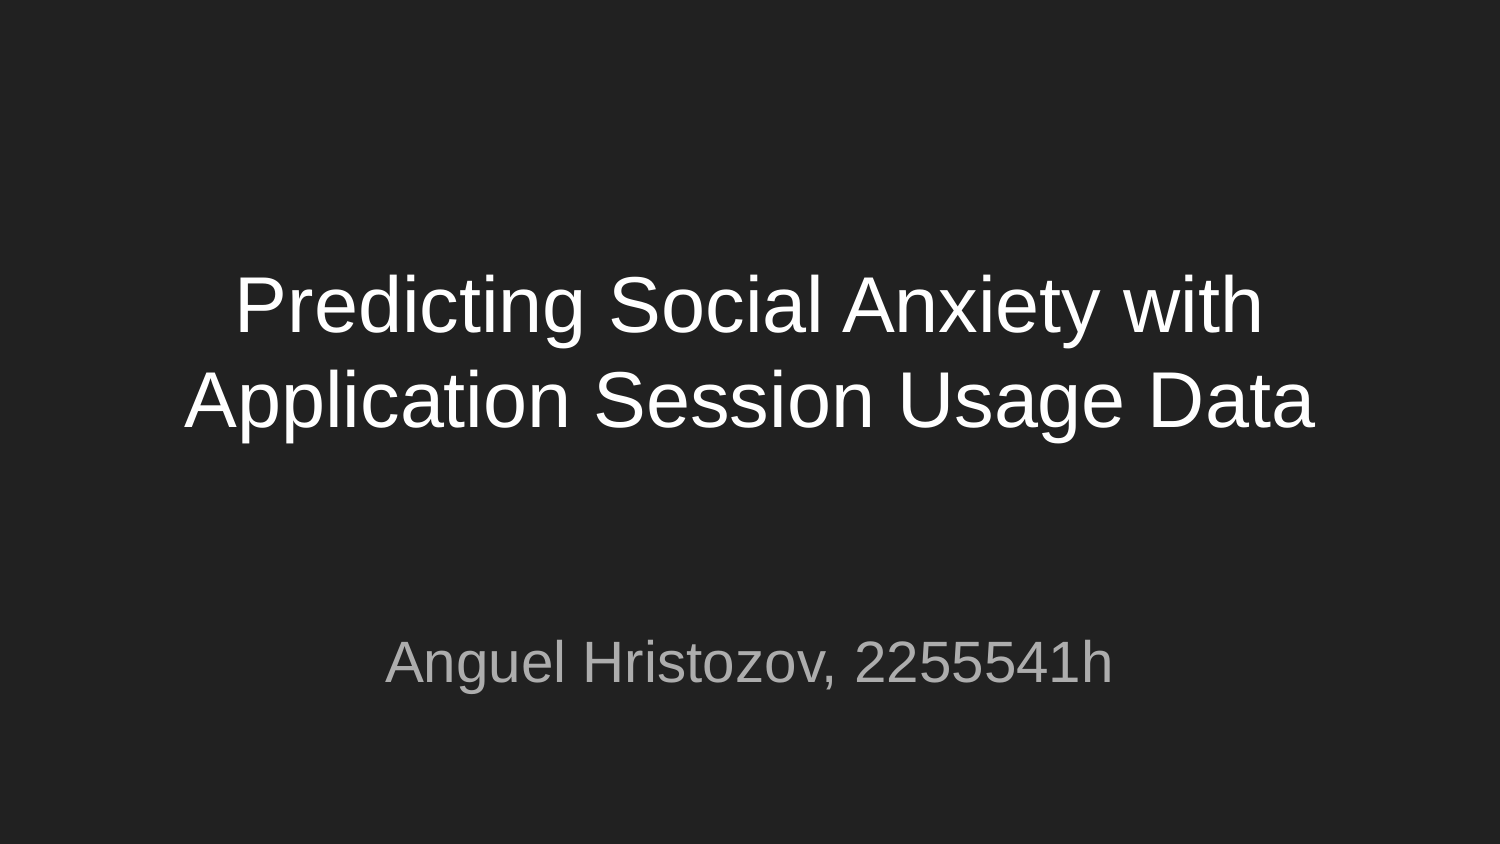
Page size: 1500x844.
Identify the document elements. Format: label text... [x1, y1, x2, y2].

subtitle Anguel Hristozov, 2255541h [51, 609, 1449, 740]
title Predicting Social Anxiety with Application Session Usage Data [51, 122, 1449, 459]
